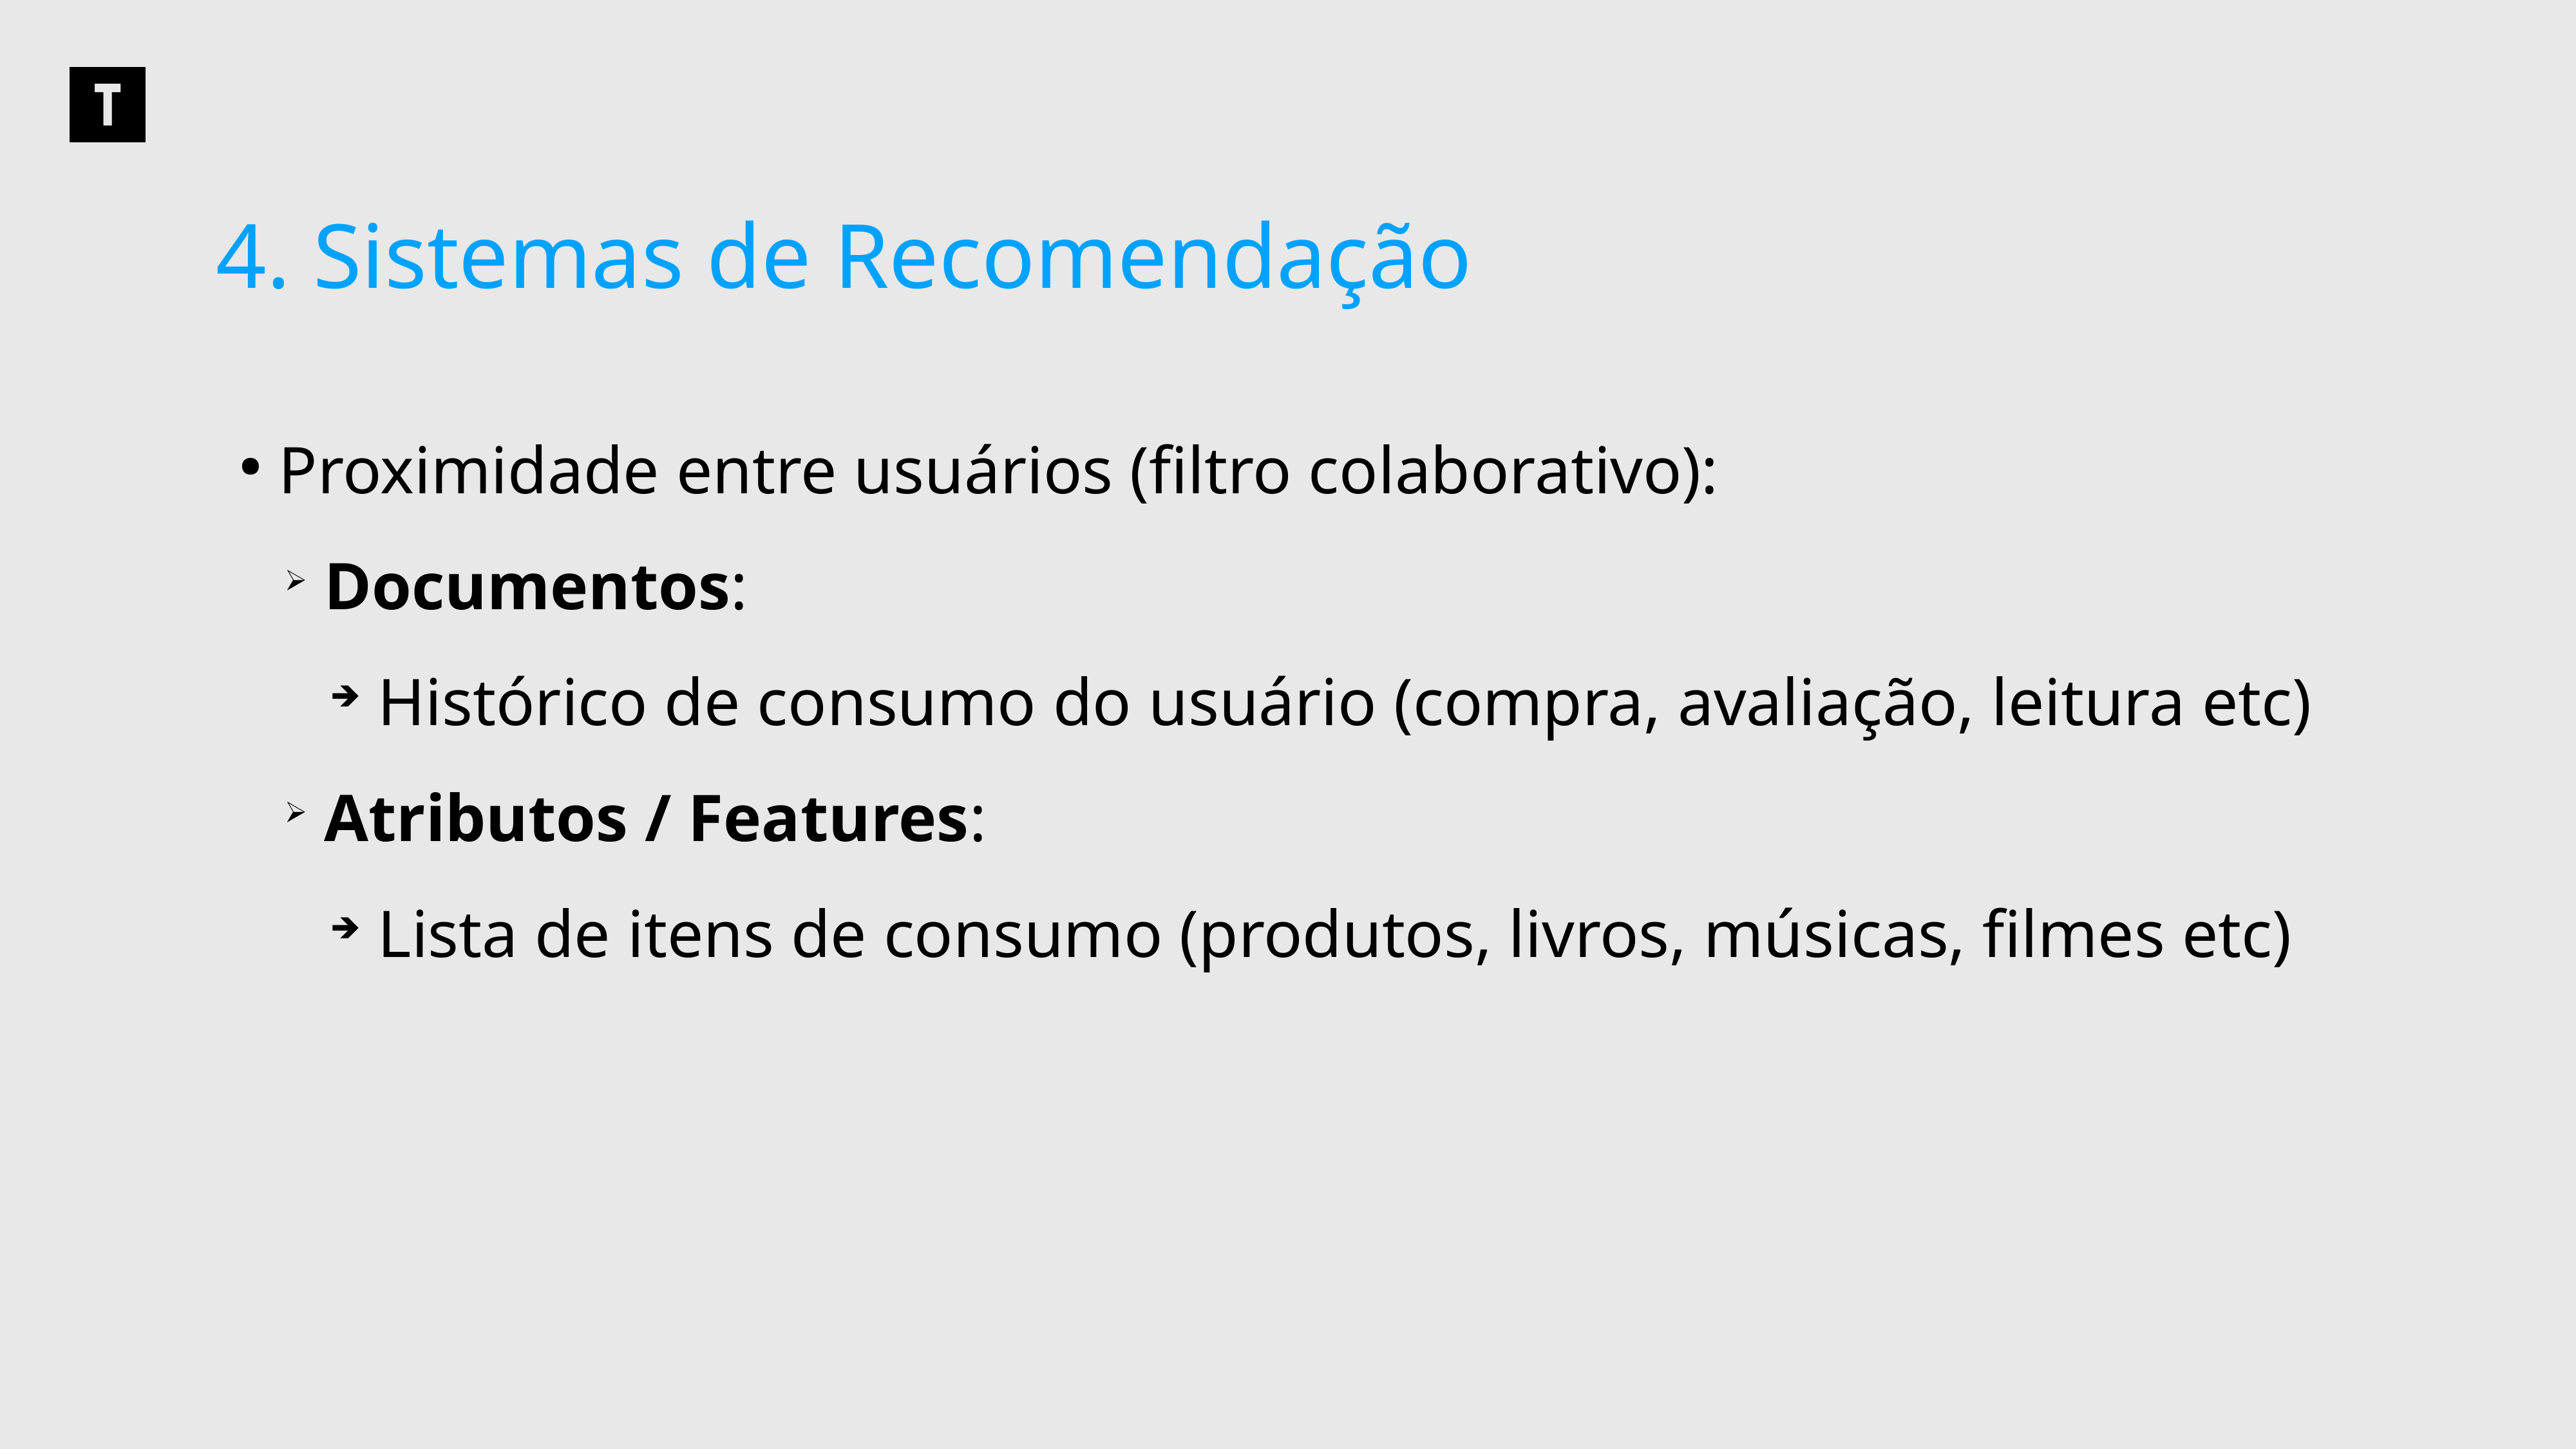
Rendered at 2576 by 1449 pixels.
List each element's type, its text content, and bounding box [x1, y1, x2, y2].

text_box Proximidade entre usuários (filtro colaborativo): Documentos: Histórico de consumo do usuário (compra, avaliação, leitura etc) Atributos / Features: Lista de itens de consumo (produtos, livros, músicas, filmes etc) [211, 385, 2351, 589]
picture [70, 67, 146, 142]
text_box 4. Sistemas de Recomendação [211, 194, 2267, 312]
